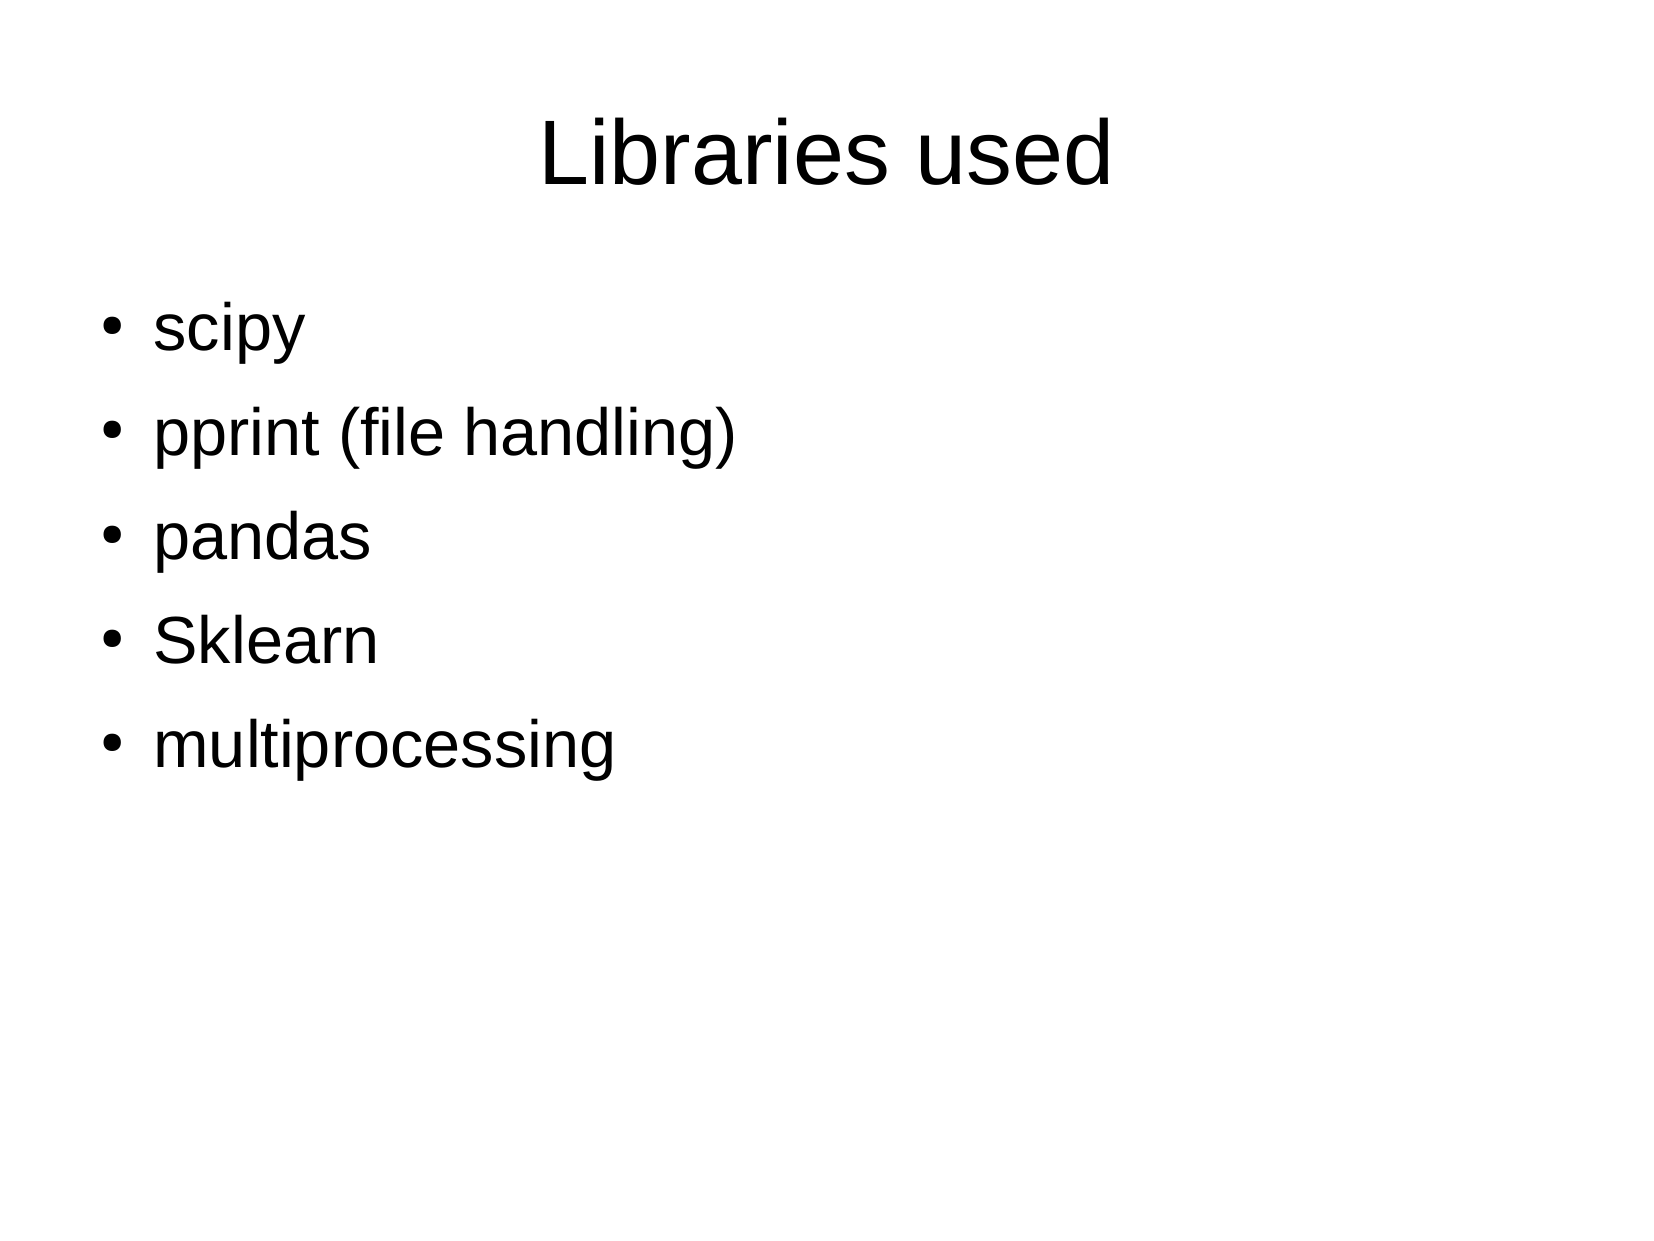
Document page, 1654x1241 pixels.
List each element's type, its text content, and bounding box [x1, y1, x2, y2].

title Libraries used [82, 49, 1571, 257]
list scipy pprint (file handling) pandas Sklearn multiprocessing [82, 290, 1571, 1010]
